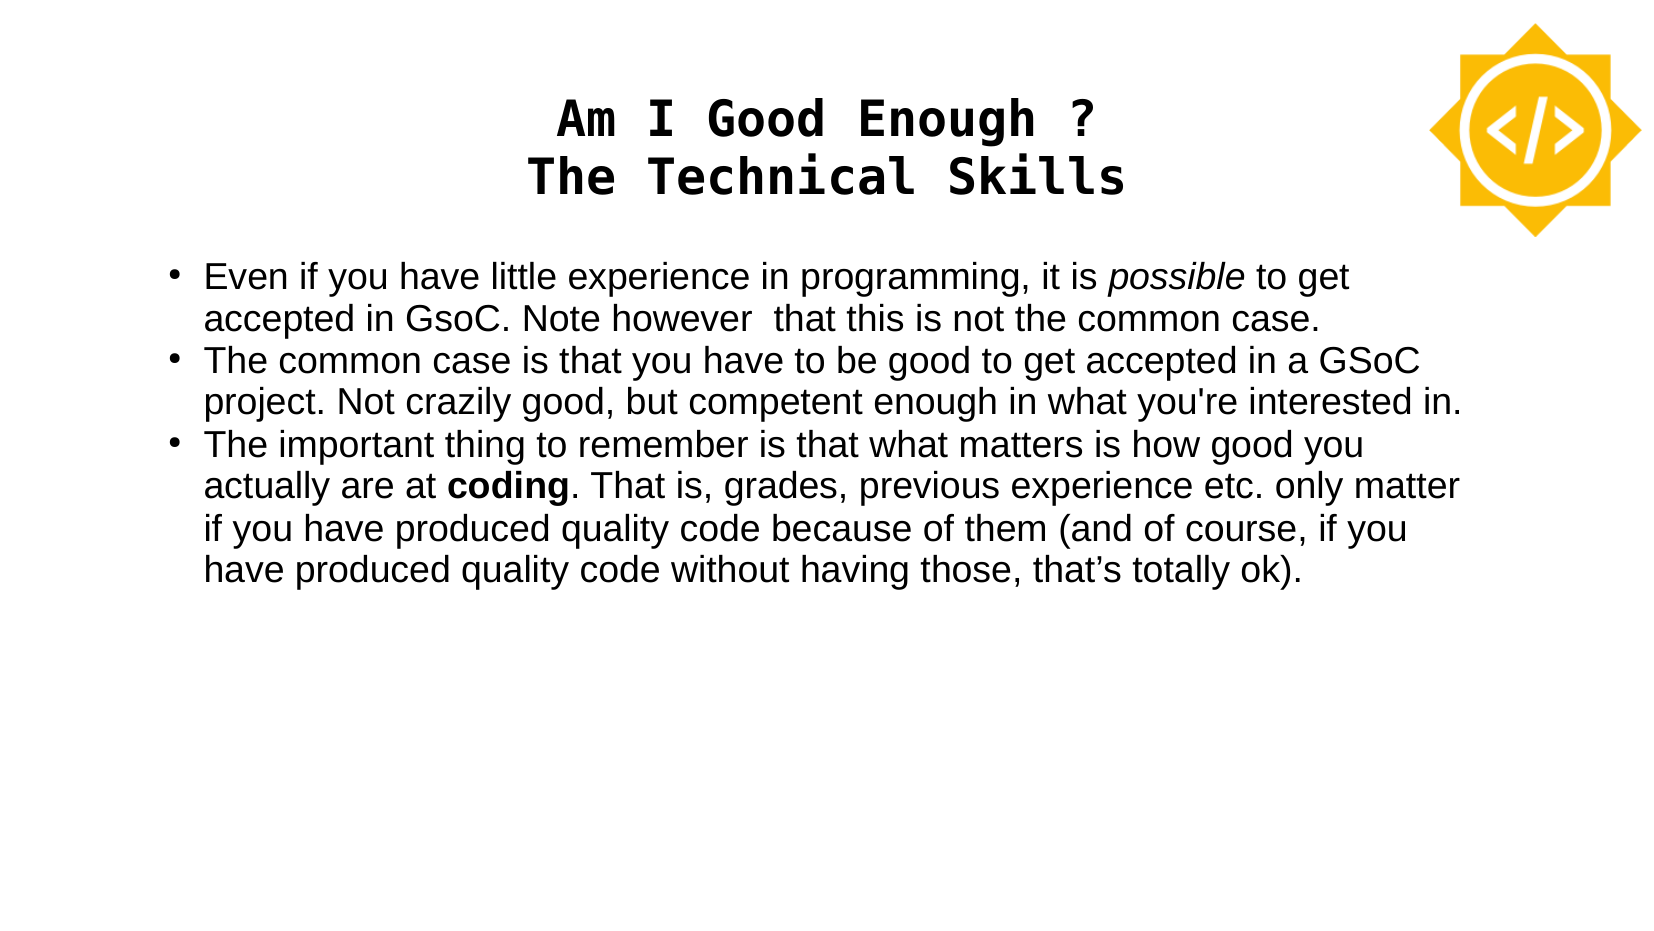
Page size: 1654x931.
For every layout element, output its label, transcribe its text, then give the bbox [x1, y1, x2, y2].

text_box Am I Good Enough ? The Technical Skills [0, 82, 1654, 414]
picture [1429, 23, 1642, 82]
text_box Even if you have little experience in programming, it is possible to get accepted in GsoC. Note however that this is not the common case. The common case is that you have to be good to get accepted in a GSoC project. Not crazily good, but competent enough in what you're interested in. The important thing to remember is that what matters is how good you actually are at coding. That is, grades, previous experience etc. only matter if you have produced quality code because of them (and of course, if you have produced quality code without having those, that’s totally ok). [153, 414, 1501, 683]
